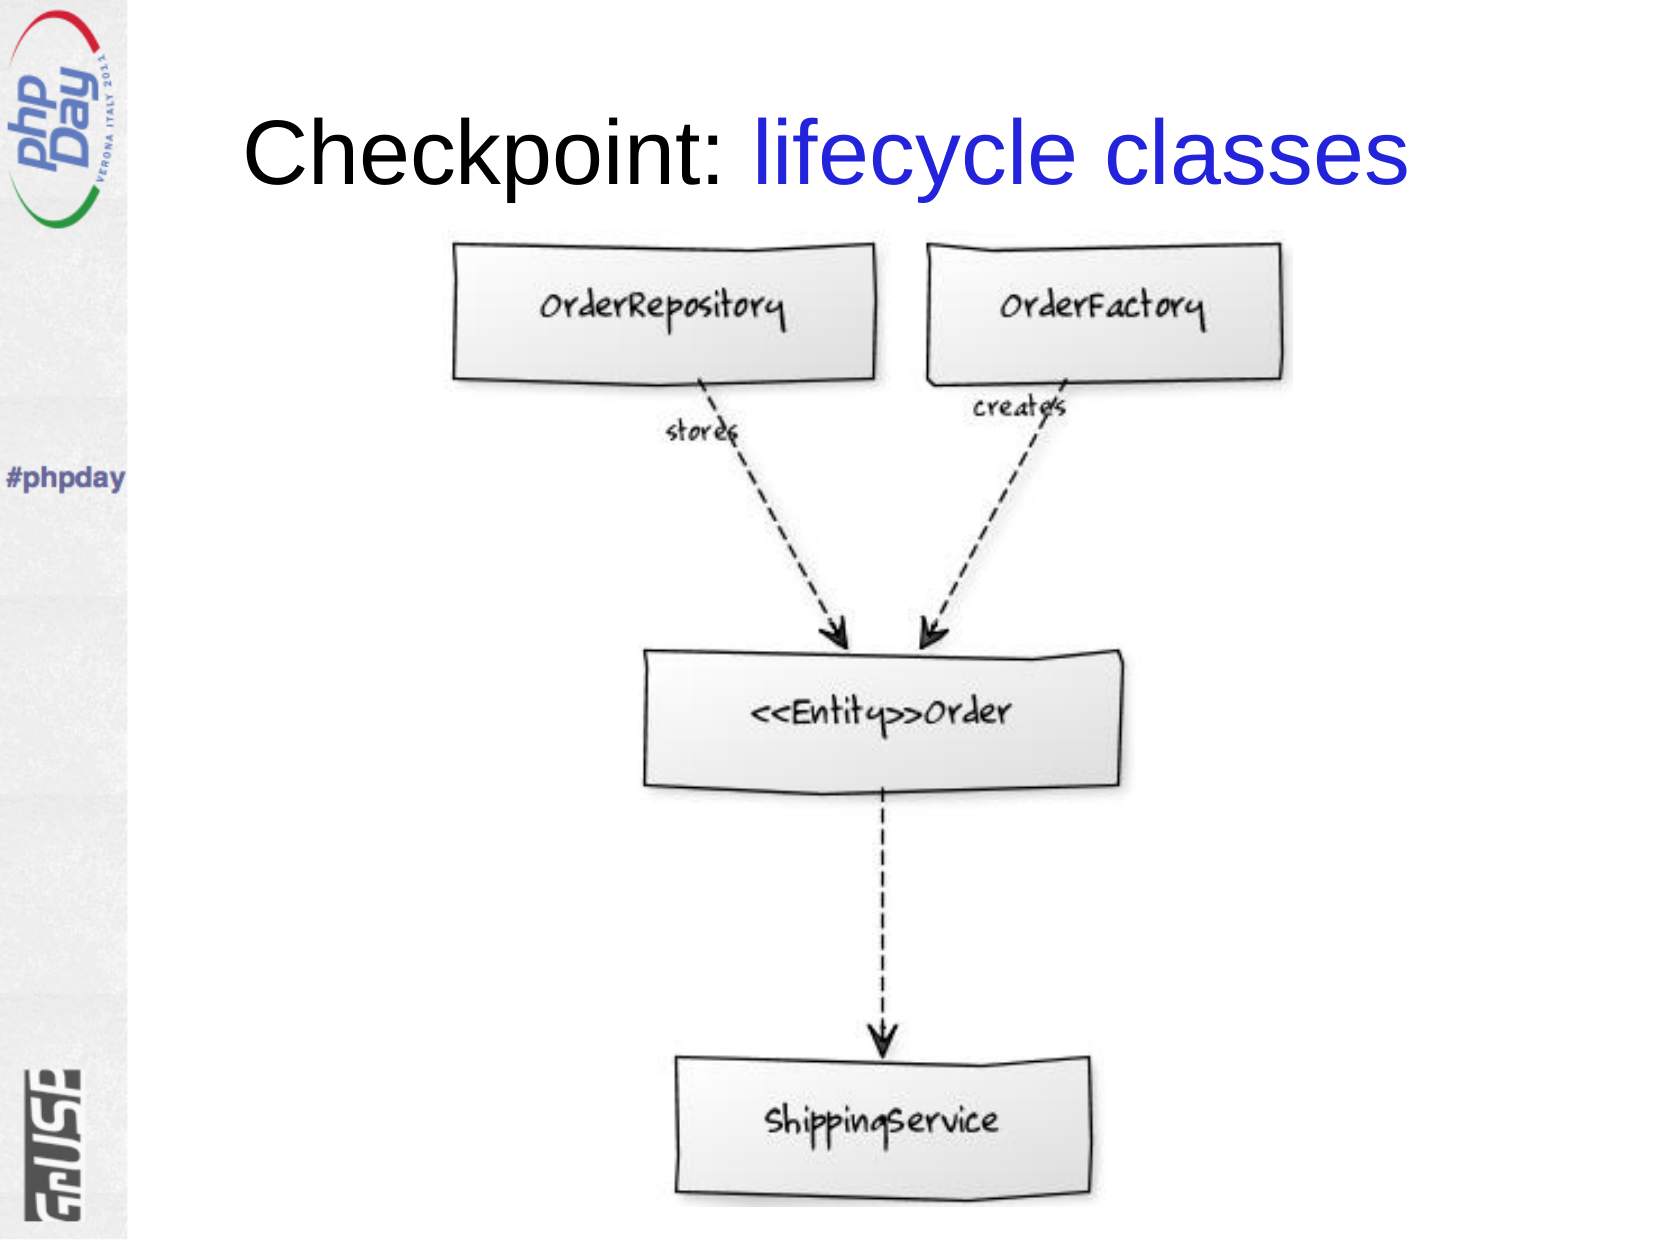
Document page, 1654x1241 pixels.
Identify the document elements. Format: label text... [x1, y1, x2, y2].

picture [0, 0, 1654, 1241]
title Checkpoint: lifecycle classes [82, 49, 1571, 257]
